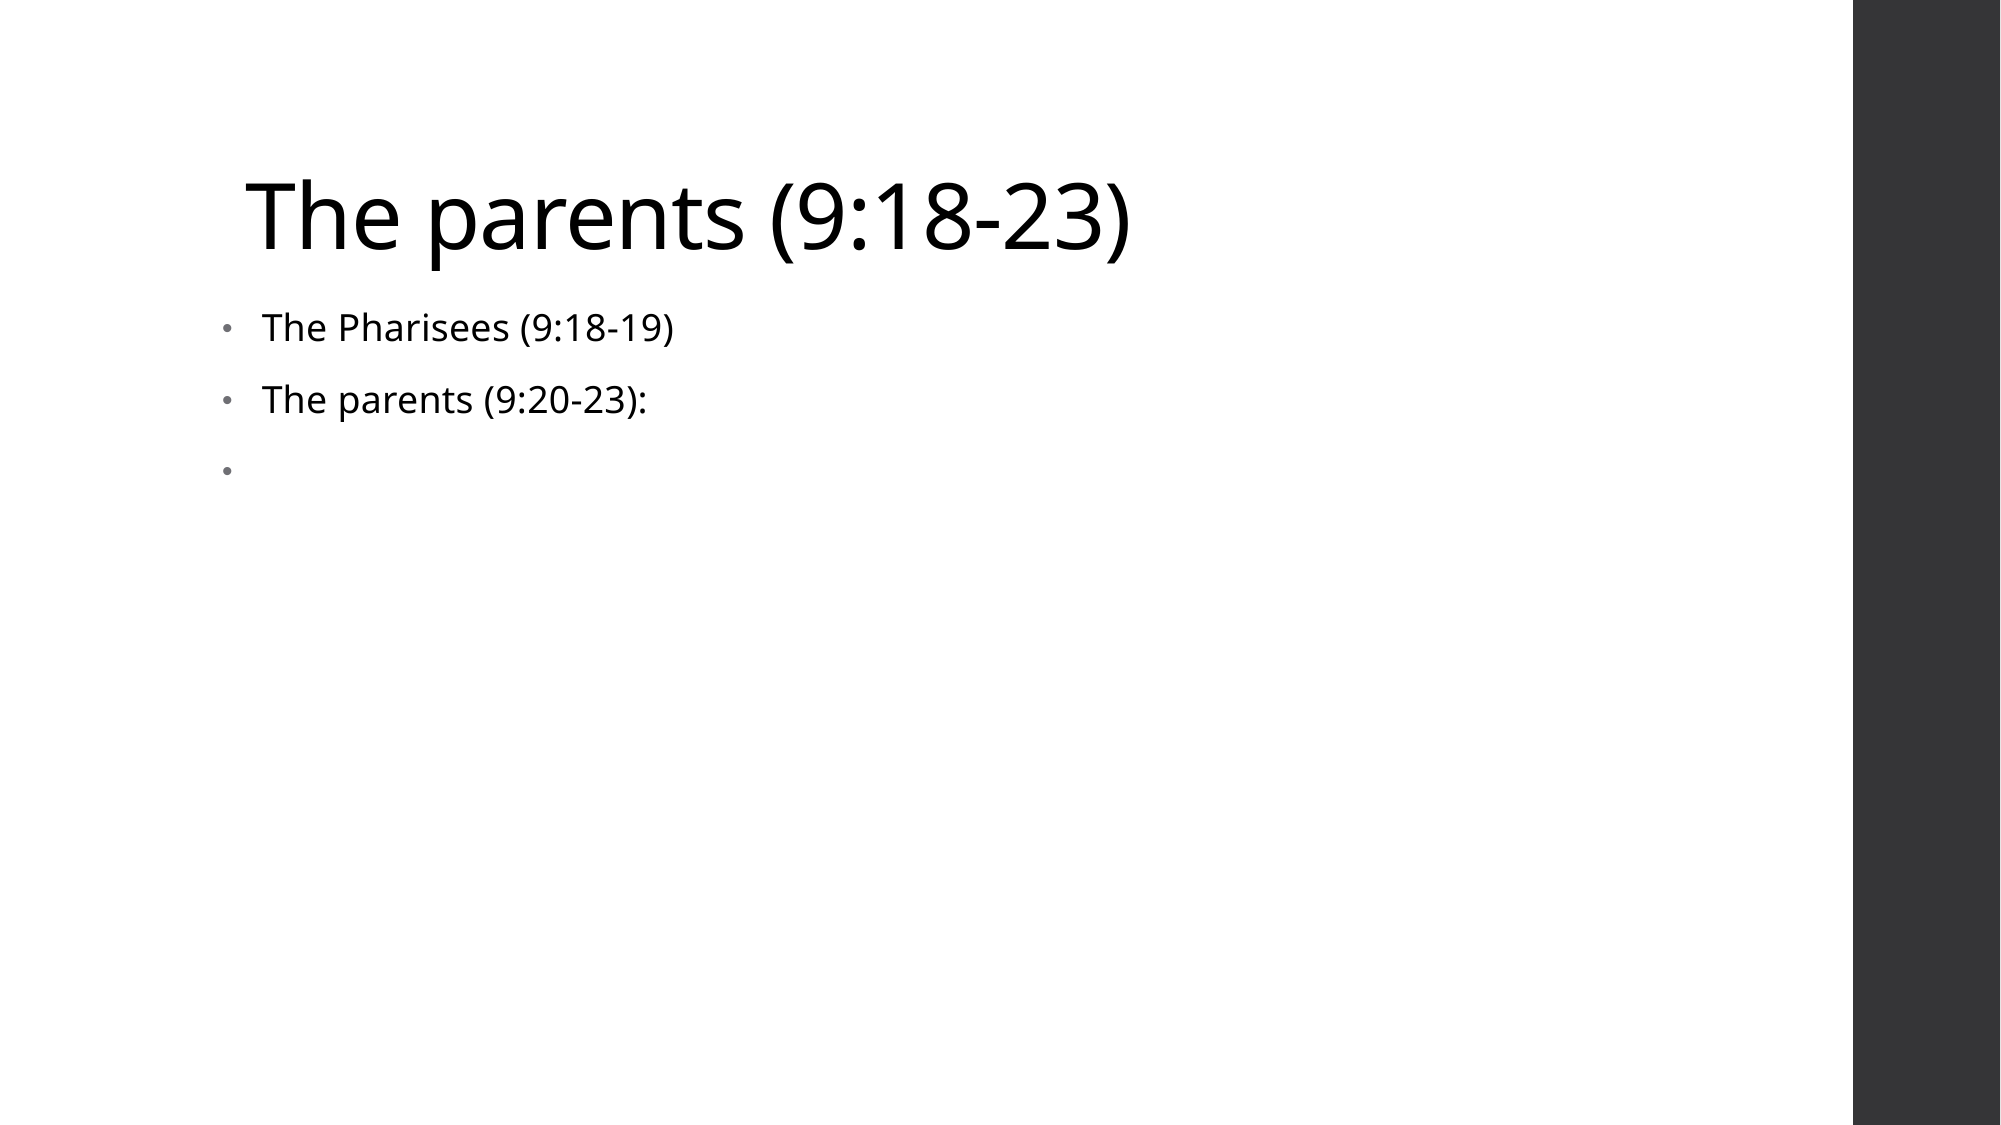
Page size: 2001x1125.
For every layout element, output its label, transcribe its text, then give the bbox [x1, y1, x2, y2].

title The parents (9:18-23) [206, 60, 1797, 278]
list The Pharisees (9:18-19) The parents (9:20-23): [206, 299, 1617, 1014]
